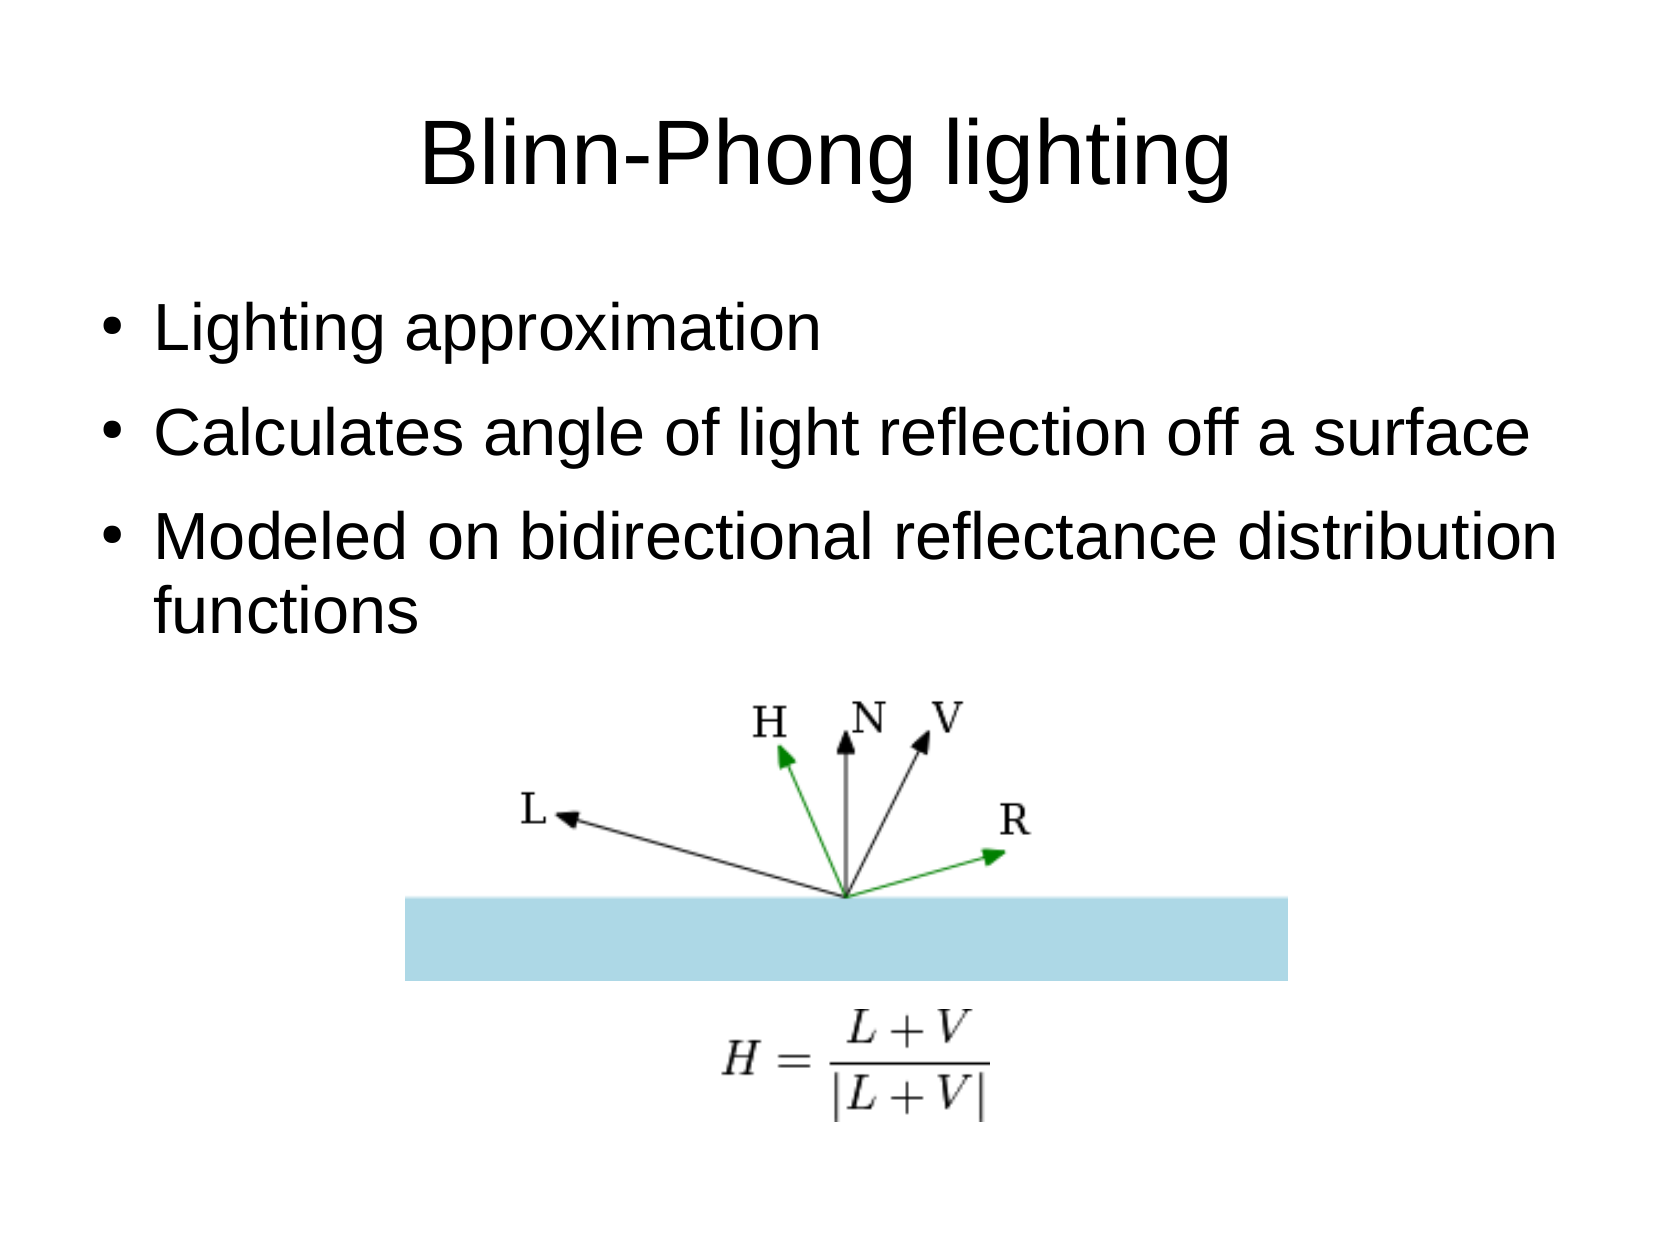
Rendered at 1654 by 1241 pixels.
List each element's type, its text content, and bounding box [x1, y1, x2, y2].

picture [720, 1009, 990, 1123]
list Lighting approximation Calculates angle of light reflection off a surface Modeled on bidirectional reflectance distribution functions [82, 290, 1571, 1010]
title Blinn-Phong lighting [82, 49, 1571, 257]
picture [405, 649, 1288, 981]
